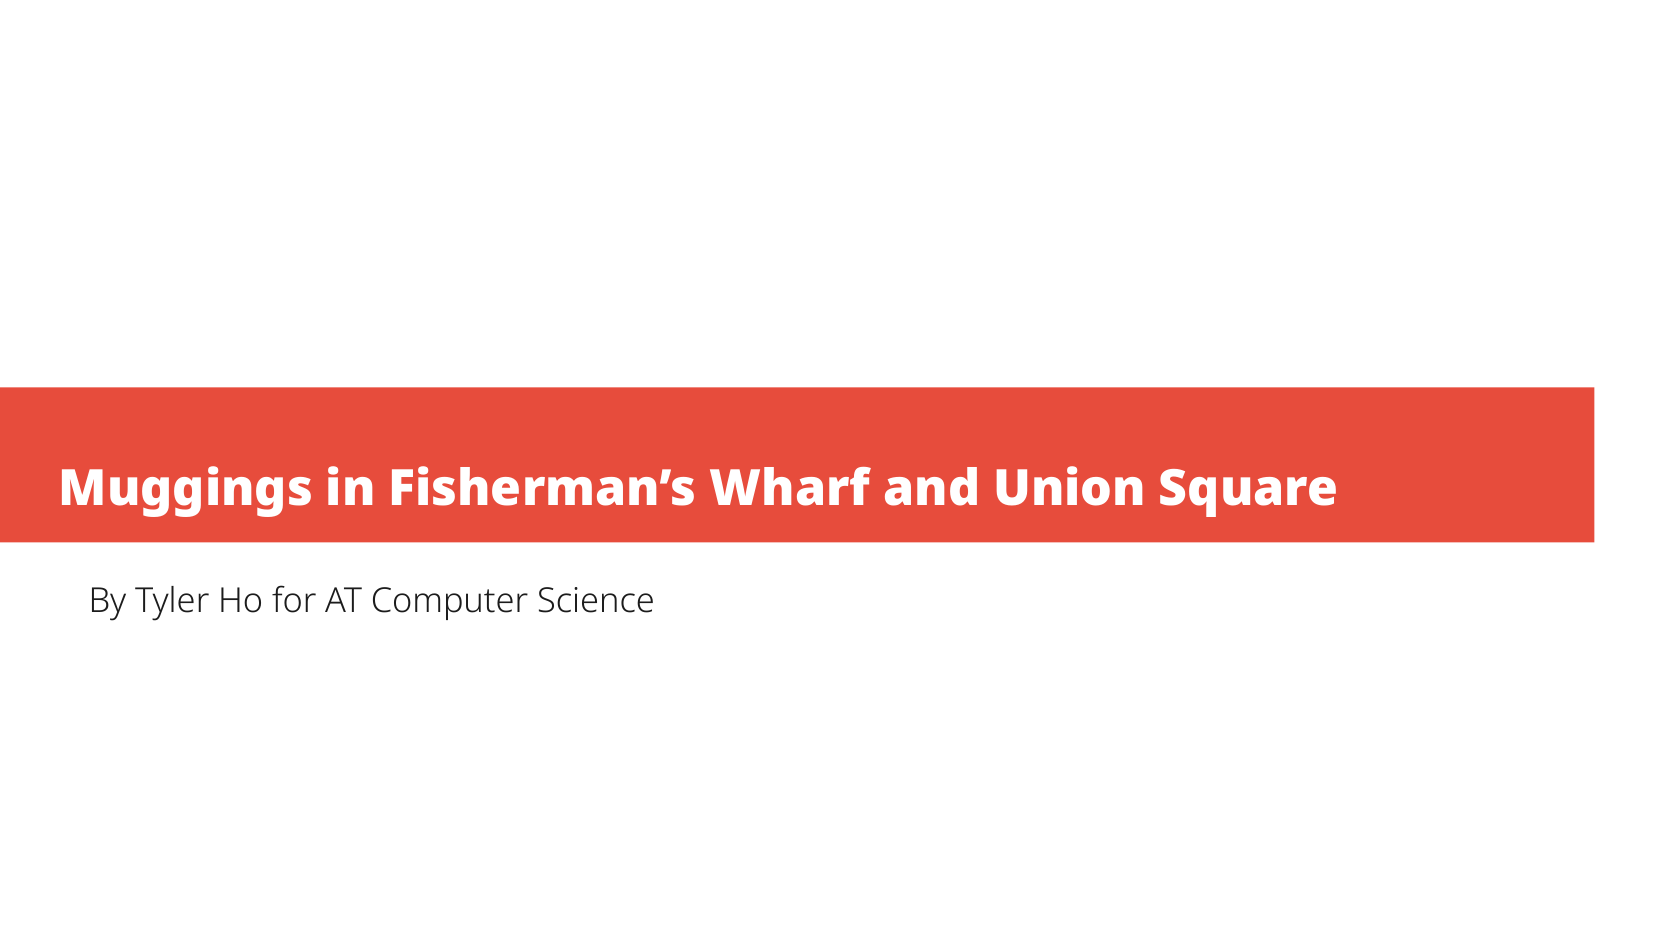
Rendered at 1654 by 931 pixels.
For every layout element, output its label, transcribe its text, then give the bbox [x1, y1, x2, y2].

title Muggings in Fisherman’s Wharf and Union Square [59, 409, 1595, 521]
subtitle By Tyler Ho for AT Computer Science [88, 575, 1595, 886]
